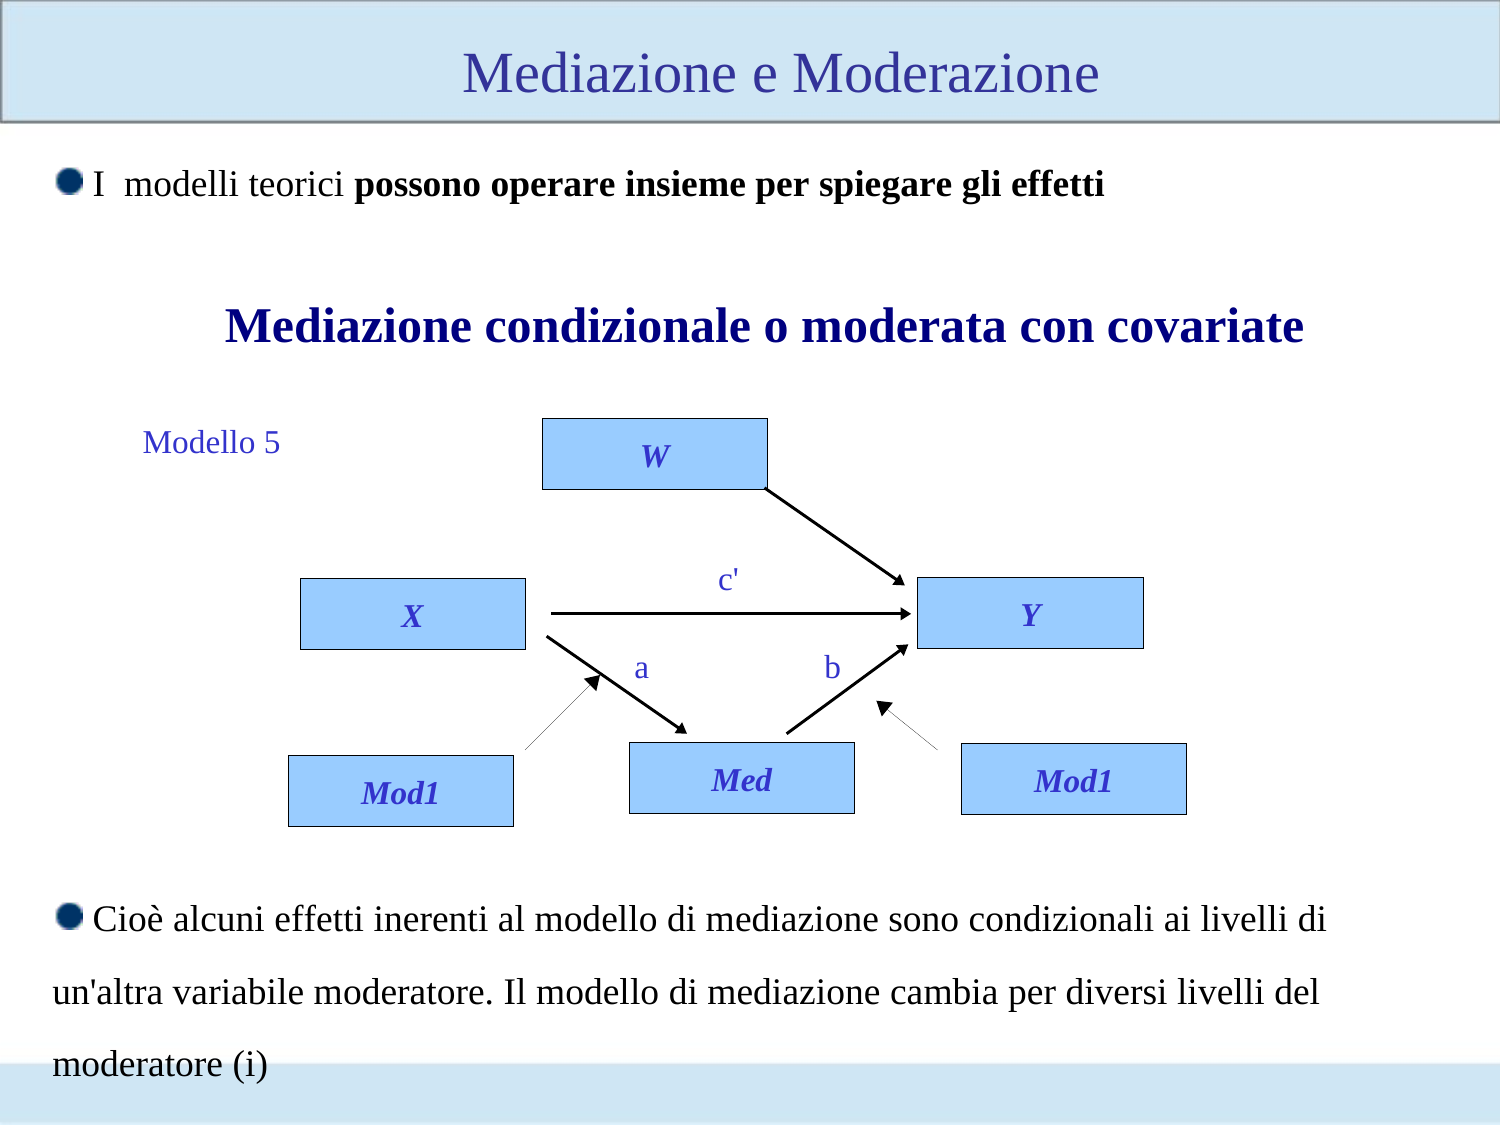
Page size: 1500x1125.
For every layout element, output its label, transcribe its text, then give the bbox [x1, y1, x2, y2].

text_box Cioè alcuni effetti inerenti al modello di mediazione sono condizionali ai livelli di un'altra variabile moderatore. Il modello di mediazione cambia per diversi livelli del moderatore (i) [37, 852, 1463, 1092]
text_box c' [631, 549, 826, 638]
text_box a [545, 638, 736, 745]
title Mediazione e Moderazione [249, 21, 1313, 116]
text_box X [300, 578, 526, 650]
text_box Med [629, 742, 855, 814]
text_box Mod1 [288, 755, 514, 827]
text_box Mod1 [961, 743, 1187, 815]
text_box Y [917, 577, 1144, 649]
text_box Modello 5 [37, 412, 387, 491]
text_box b [736, 638, 930, 746]
text_box W [542, 418, 768, 490]
picture [0, 0, 1500, 1125]
text_box I modelli teorici possono operare insieme per spiegare gli effetti Mediazione condizionale o moderata con covariate [37, 116, 1463, 361]
